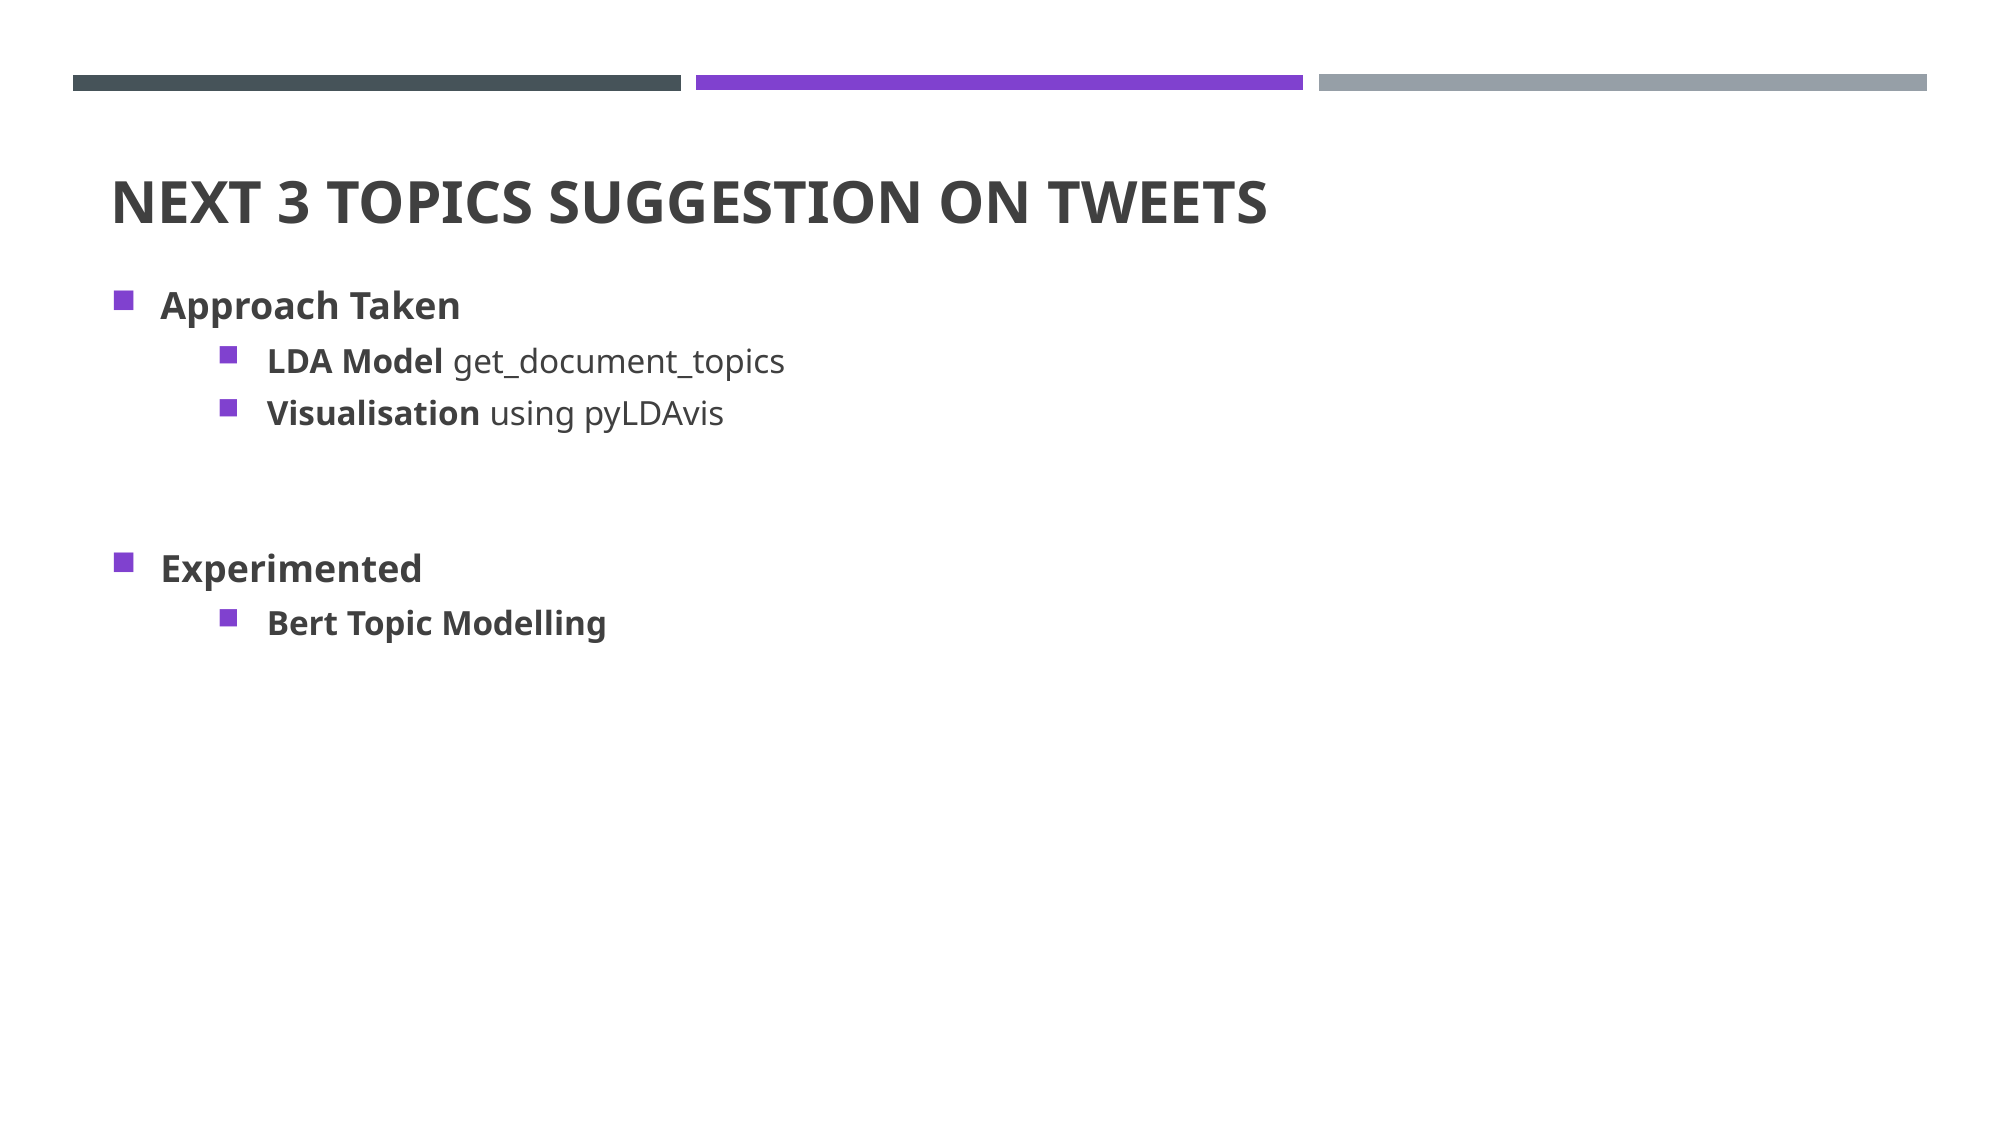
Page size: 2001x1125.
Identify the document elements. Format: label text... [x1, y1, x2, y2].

title Next 3 topics suggestion on tweets [95, 115, 1905, 244]
text_box Approach Taken LDA Model get_document_topics Visualisation using pyLDAvis [95, 259, 1905, 455]
text_box Experimented Bert Topic Modelling [95, 495, 1905, 691]
